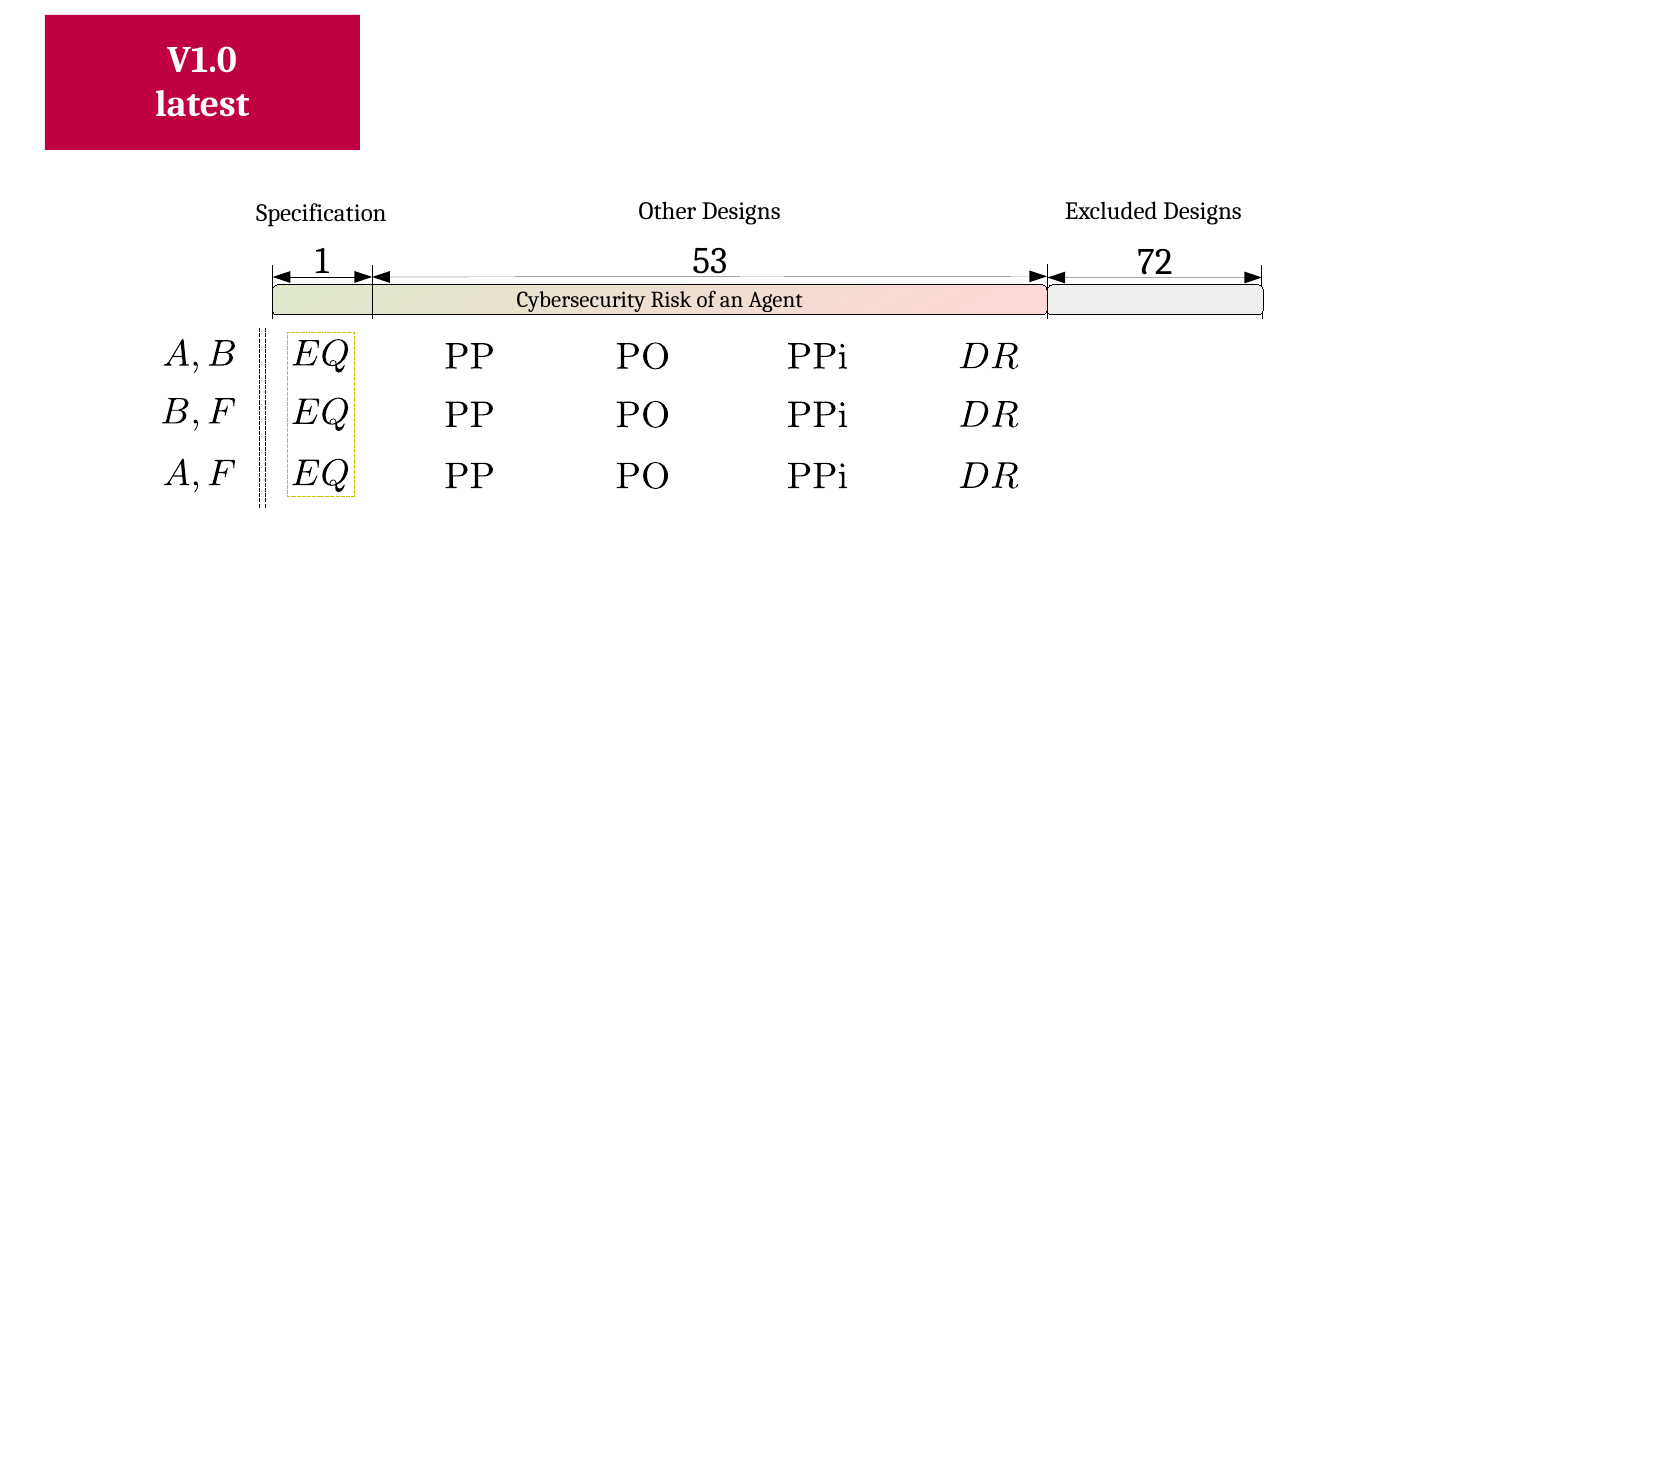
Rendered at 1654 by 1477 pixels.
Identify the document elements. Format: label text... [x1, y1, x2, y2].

picture [158, 396, 237, 433]
picture [786, 462, 847, 489]
picture [290, 397, 349, 432]
picture [786, 401, 847, 428]
picture [444, 401, 493, 428]
picture [161, 457, 237, 494]
picture [958, 401, 1019, 428]
picture [290, 339, 349, 373]
text_box V1.0 latest [44, 14, 360, 150]
picture [160, 337, 237, 375]
picture [444, 343, 493, 369]
picture [615, 342, 668, 370]
picture [290, 458, 349, 493]
text_box Excluded Designs [1039, 189, 1268, 234]
picture [786, 343, 847, 369]
picture [958, 462, 1019, 489]
picture [444, 462, 493, 489]
text_box Specification [231, 191, 412, 237]
text_box Cybersecurity Risk of an Agent [373, 284, 1047, 315]
picture [615, 400, 668, 428]
picture [615, 461, 668, 490]
text_box Cybersecurity Risk of an Agent [273, 284, 372, 315]
text_box Other Designs [615, 189, 805, 234]
text_box [1047, 284, 1264, 315]
picture [958, 342, 1019, 370]
